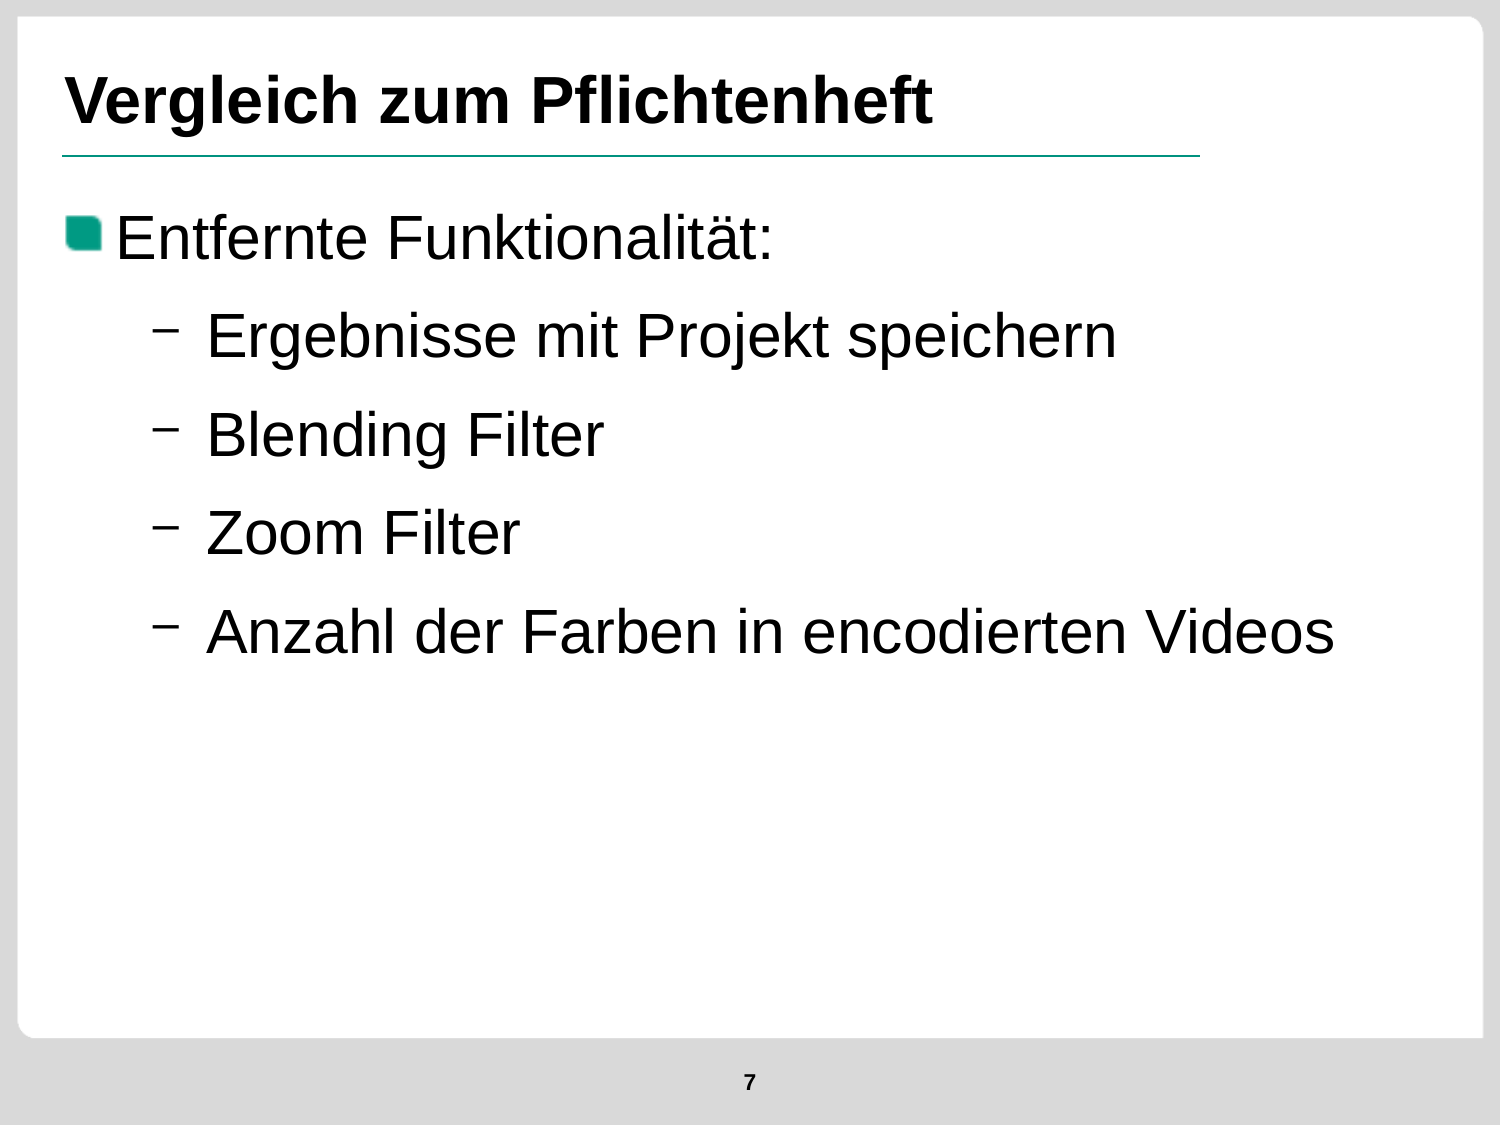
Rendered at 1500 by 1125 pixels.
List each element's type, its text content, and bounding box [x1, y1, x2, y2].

title Vergleich zum Pflichtenheft [64, 54, 1114, 147]
picture [0, 0, 1500, 1125]
list Entfernte Funktionalität: Ergebnisse mit Projekt speichern Blending Filter Zoom Filter Anzahl der Farben in encodierten Videos [64, 196, 1471, 1000]
